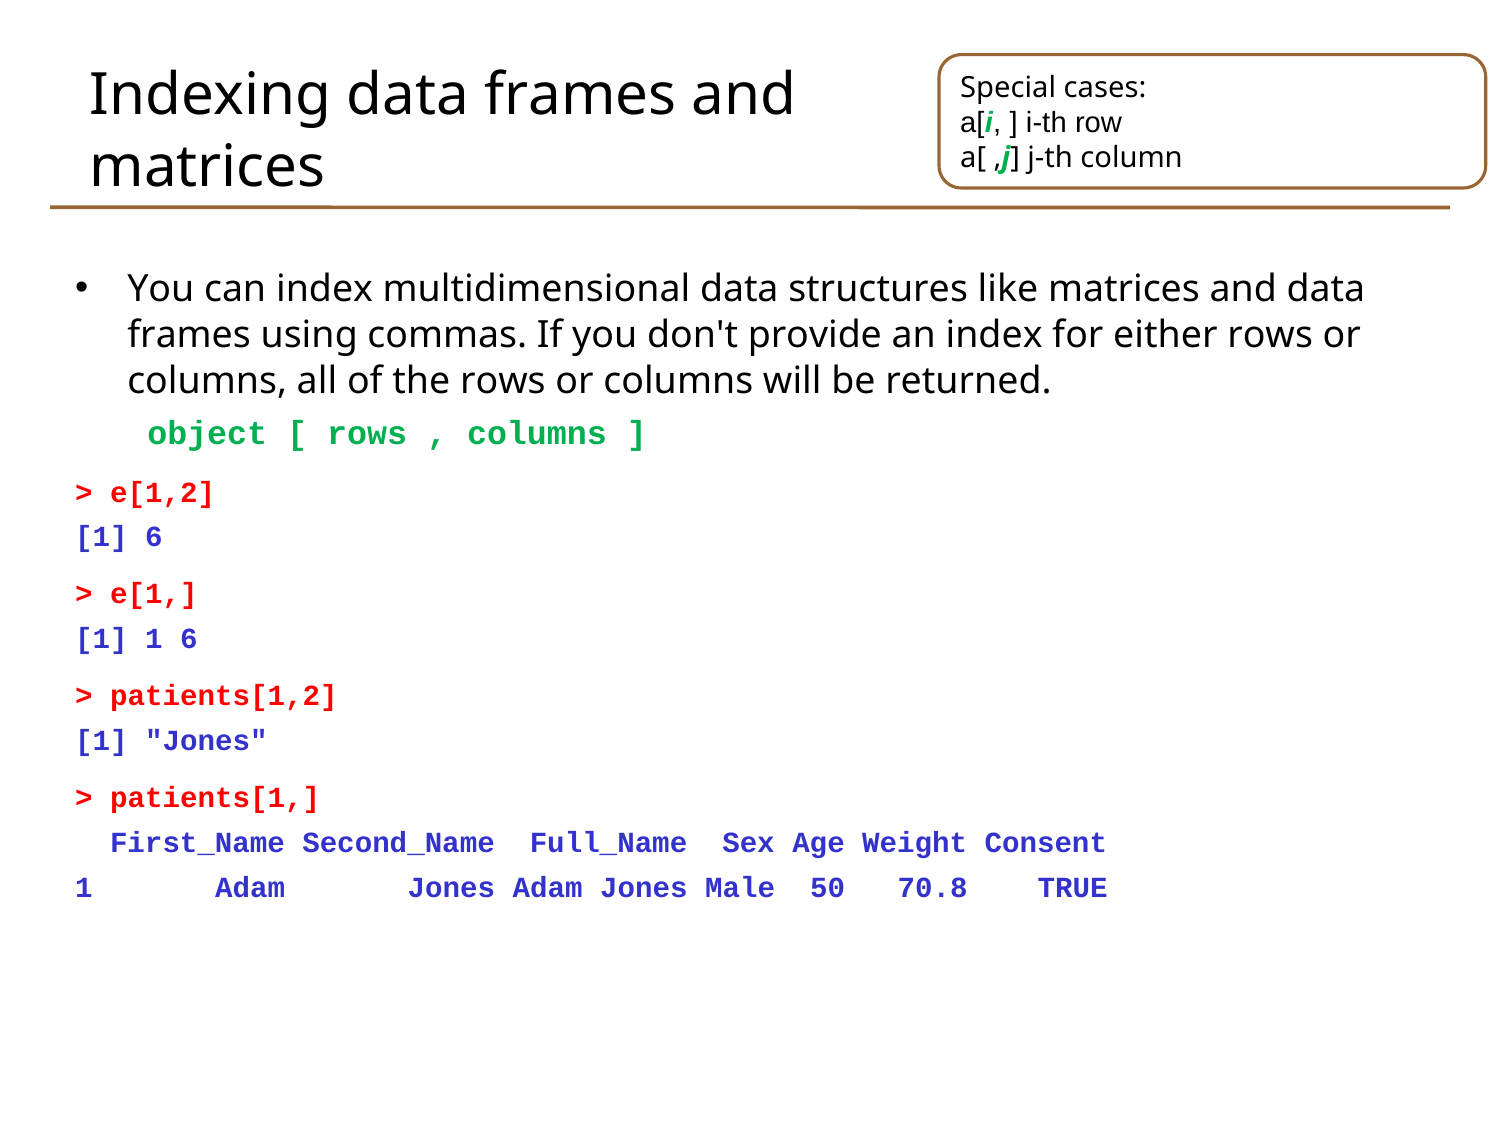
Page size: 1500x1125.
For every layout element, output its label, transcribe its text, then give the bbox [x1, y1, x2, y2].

text_box You can index multidimensional data structures like matrices and data frames using commas. If you don't provide an index for either rows or columns, all of the rows or columns will be returned. object [ rows , columns ] > e[1,2] [1] 6 > e[1,] [1] 1 6 > patients[1,2] [1] "Jones" > patients[1,] First_Name Second_Name Full_Name Sex Age Weight Consent 1 Adam Jones Adam Jones Male 50 70.8 TRUE [74, 263, 1474, 1006]
text_box Special cases: a[i, ] i-th row a[ ,j] j-th column [1425, 54, 1486, 188]
text_box Indexing data frames and matrices [75, 32, 1425, 221]
